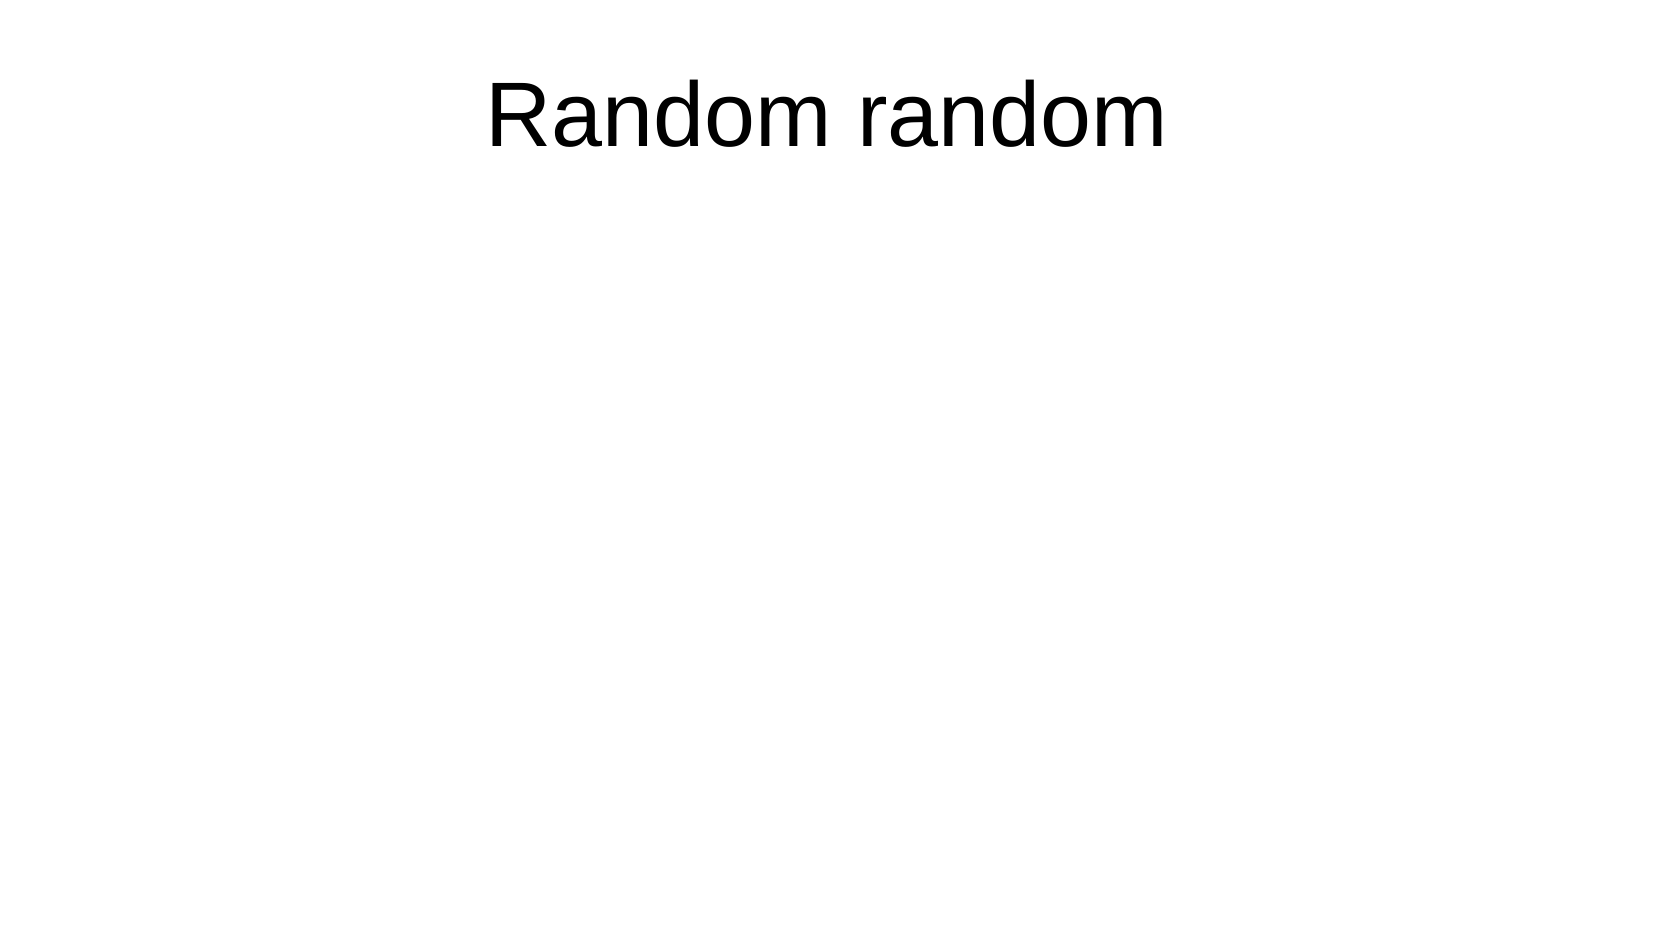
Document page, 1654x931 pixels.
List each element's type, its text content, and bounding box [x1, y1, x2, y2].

title Random random [82, 37, 1571, 193]
